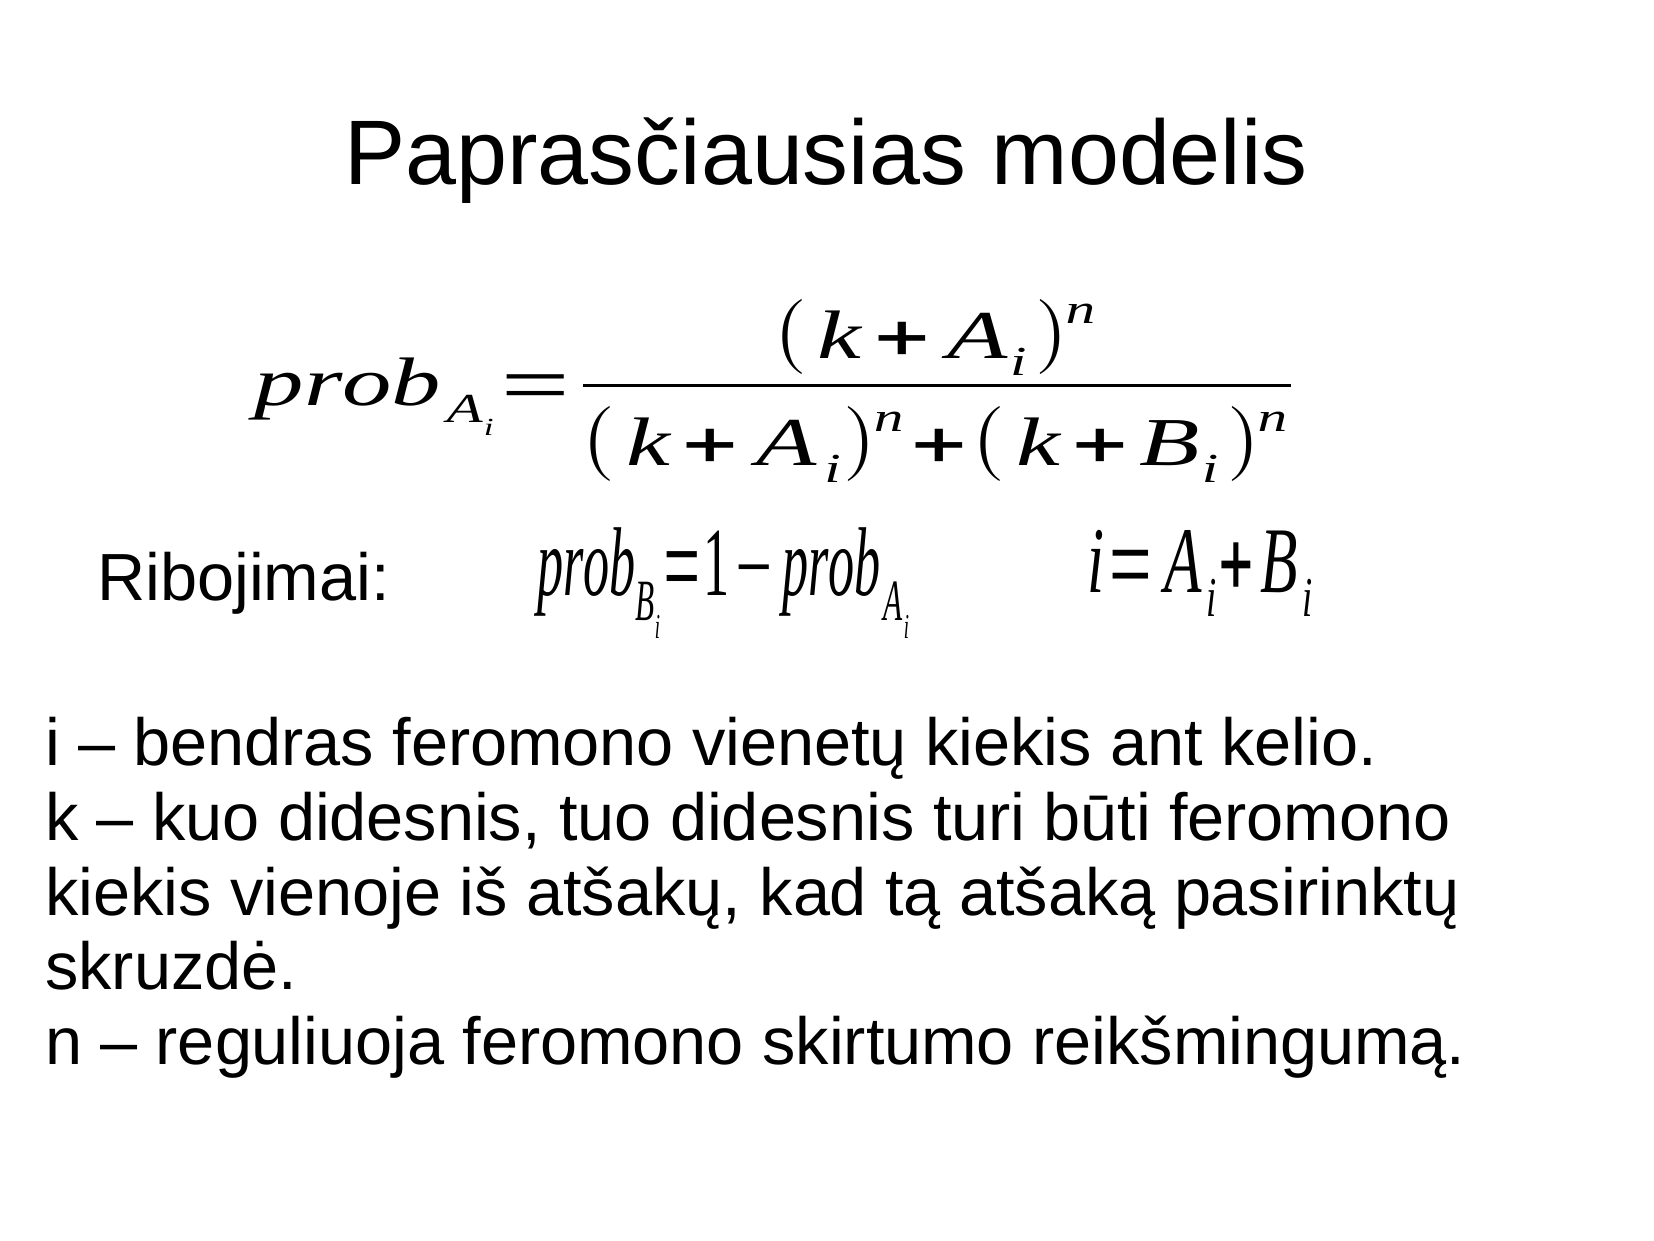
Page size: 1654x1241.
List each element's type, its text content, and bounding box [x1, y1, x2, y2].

chart [217, 285, 1321, 490]
title Paprasčiausias modelis [82, 49, 1571, 257]
subtitle Ribojimai: [45, 495, 443, 661]
text_box i – bendras feromono vienetų kiekis ant kelio. k – kuo didesnis, tuo didesnis turi būti feromono kiekis vienoje iš atšakų, kad tą atšaką pasirinktų skruzdė. n – reguliuoja feromono skirtumo reikšmingumą. [45, 705, 1621, 1156]
chart [1072, 510, 1328, 631]
chart [517, 510, 923, 646]
